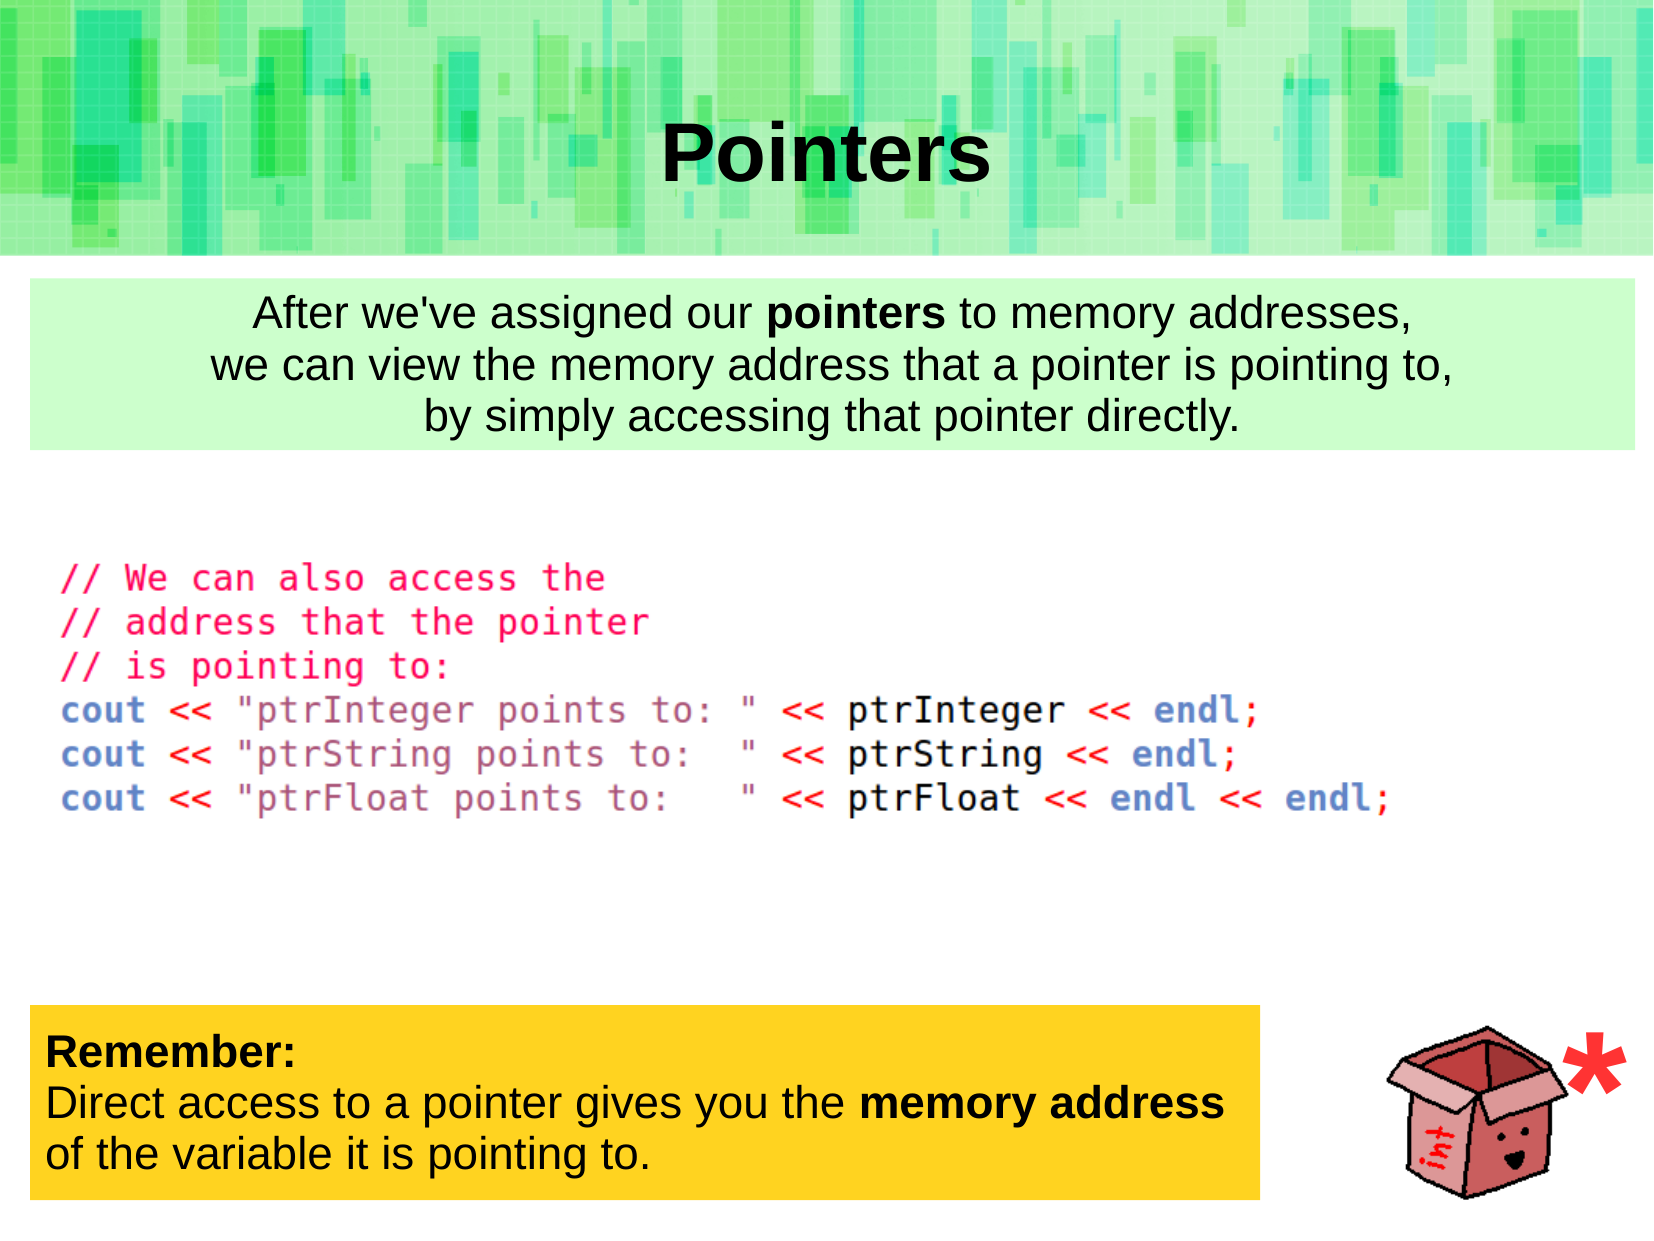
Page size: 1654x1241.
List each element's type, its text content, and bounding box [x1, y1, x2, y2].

text_box Remember: Direct access to a pointer gives you the memory address of the variable it is pointing to. [30, 1005, 1261, 1201]
picture [0, 0, 1654, 1241]
text_box After we've assigned our pointers to memory addresses, we can view the memory address that a pointer is pointing to, by simply accessing that pointer directly. [30, 278, 1636, 451]
title Pointers [82, 49, 1571, 257]
text_box * [1547, 989, 1637, 1191]
